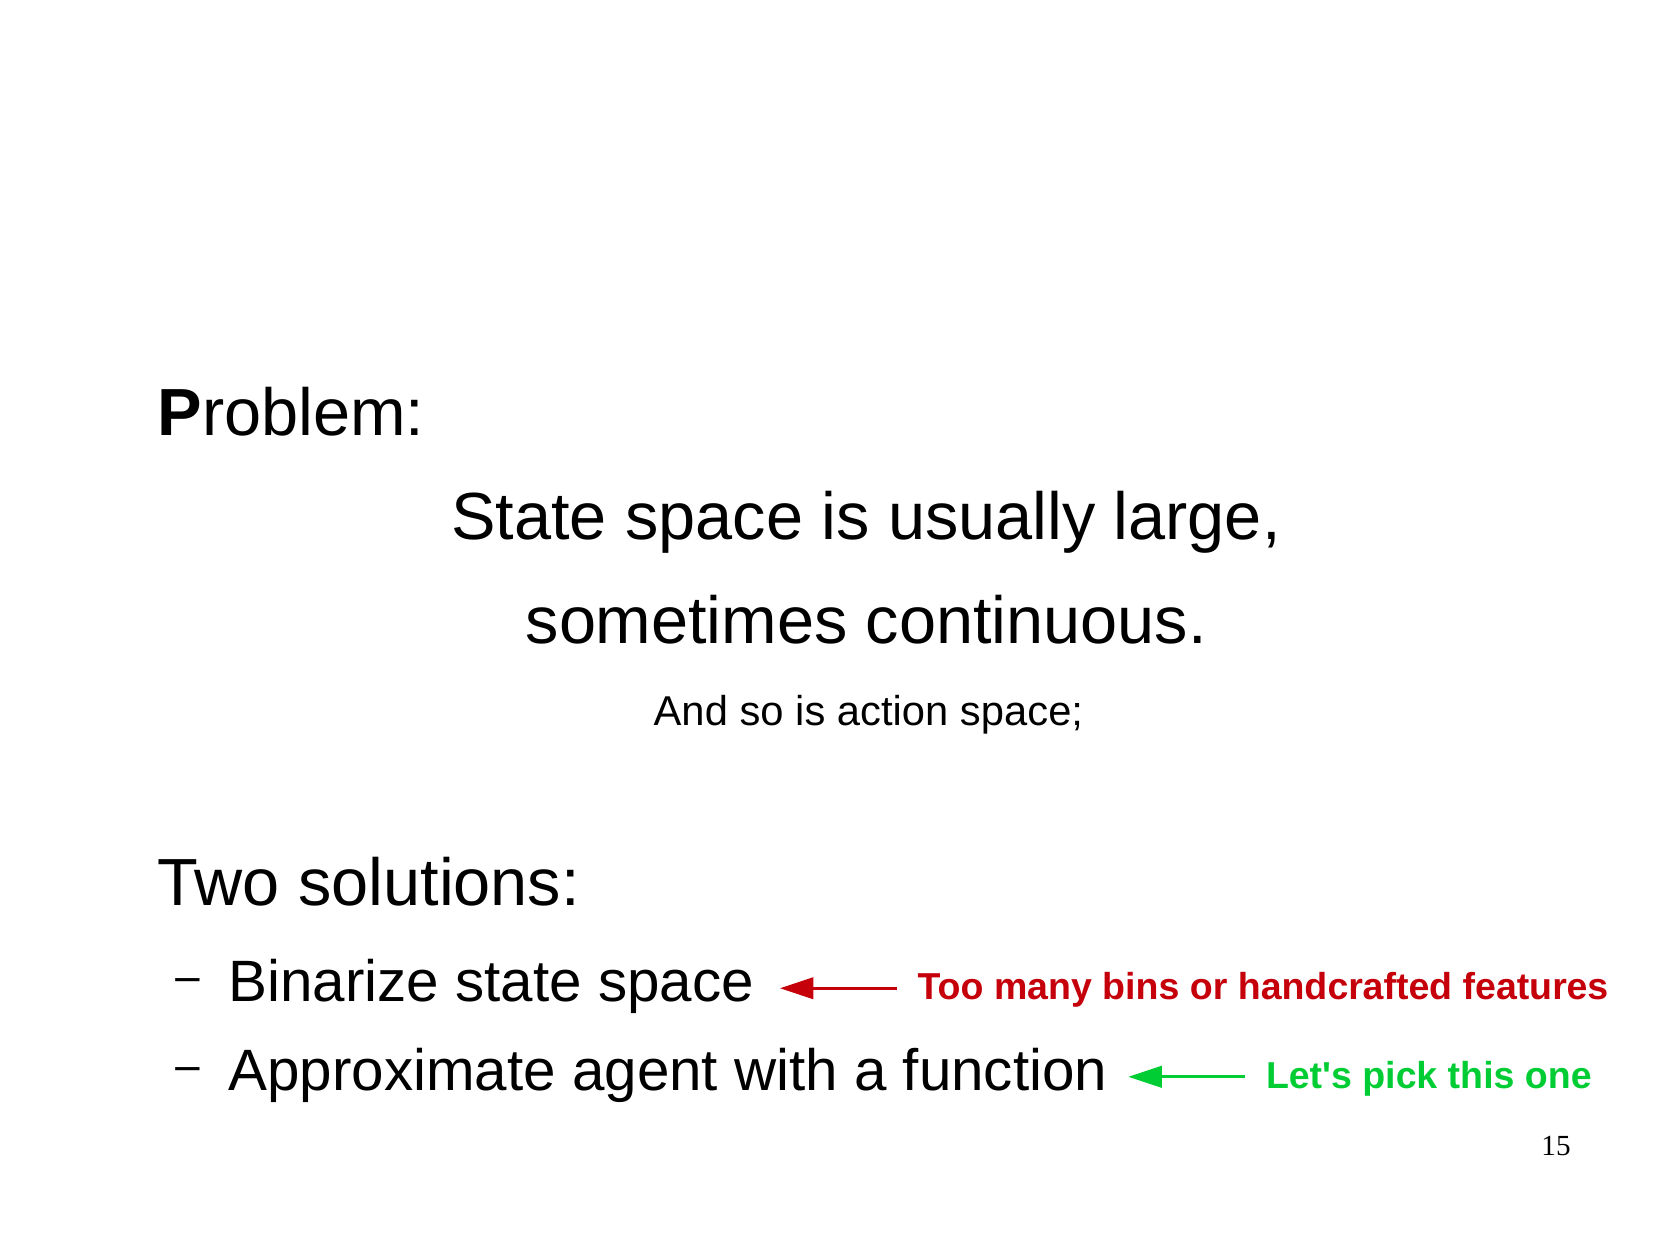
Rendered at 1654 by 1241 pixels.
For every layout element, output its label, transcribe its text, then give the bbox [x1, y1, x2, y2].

list Problem: State space is usually large, sometimes continuous. And so is action space; Two solutions: Binarize state space Approximate agent with a function [86, 375, 1576, 1241]
text_box Let's pick this one [1251, 1047, 1608, 1105]
text_box Too many bins or handcrafted features [902, 958, 1624, 1016]
